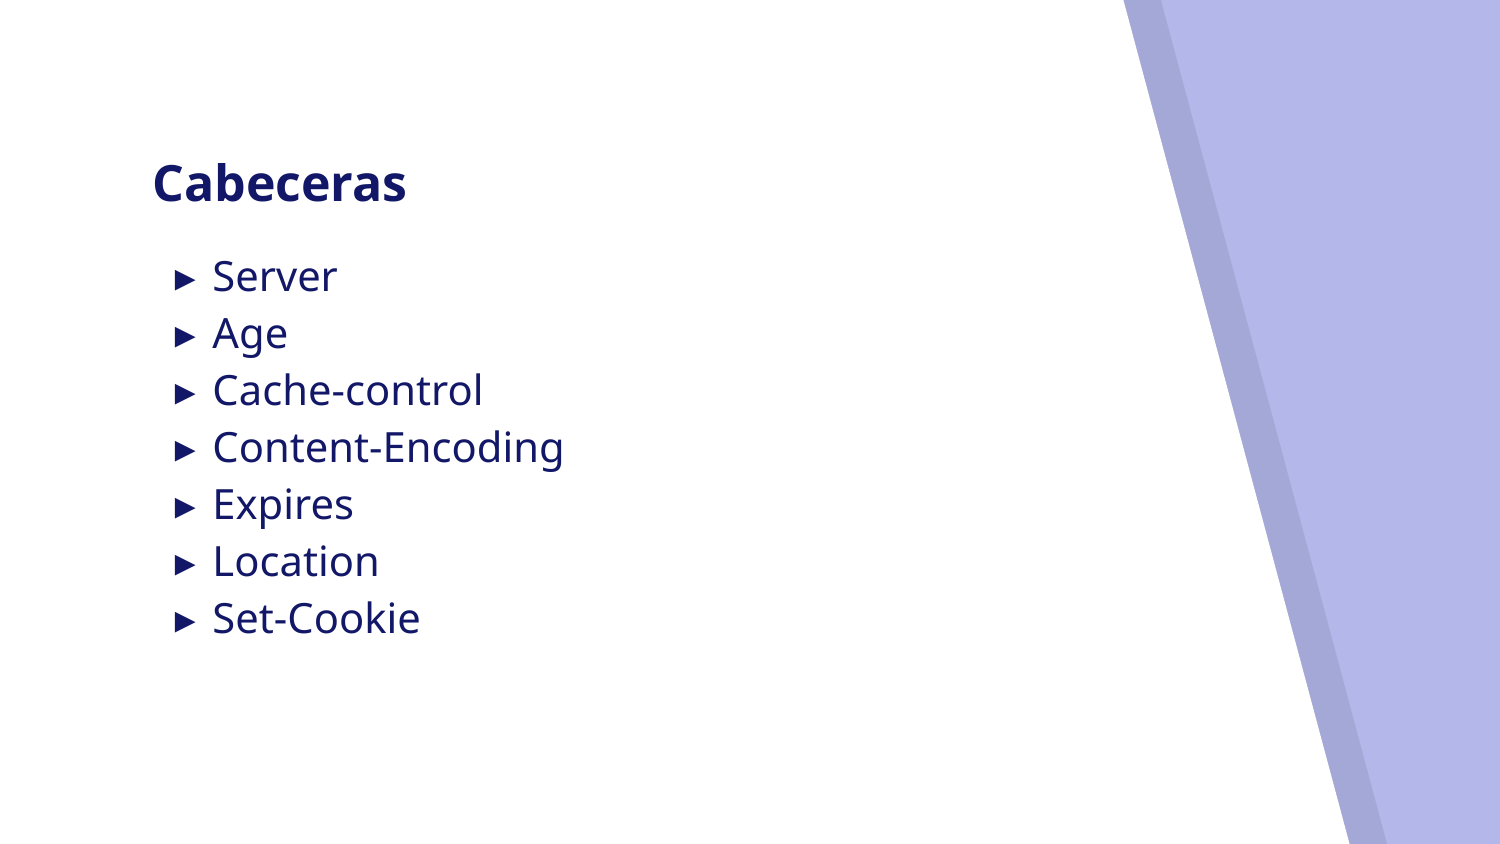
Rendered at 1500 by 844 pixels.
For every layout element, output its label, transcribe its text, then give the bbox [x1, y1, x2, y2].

list Server Age Cache-control Content-Encoding Expires Location Set-Cookie [137, 246, 1011, 781]
title Cabeceras [137, 146, 1011, 227]
